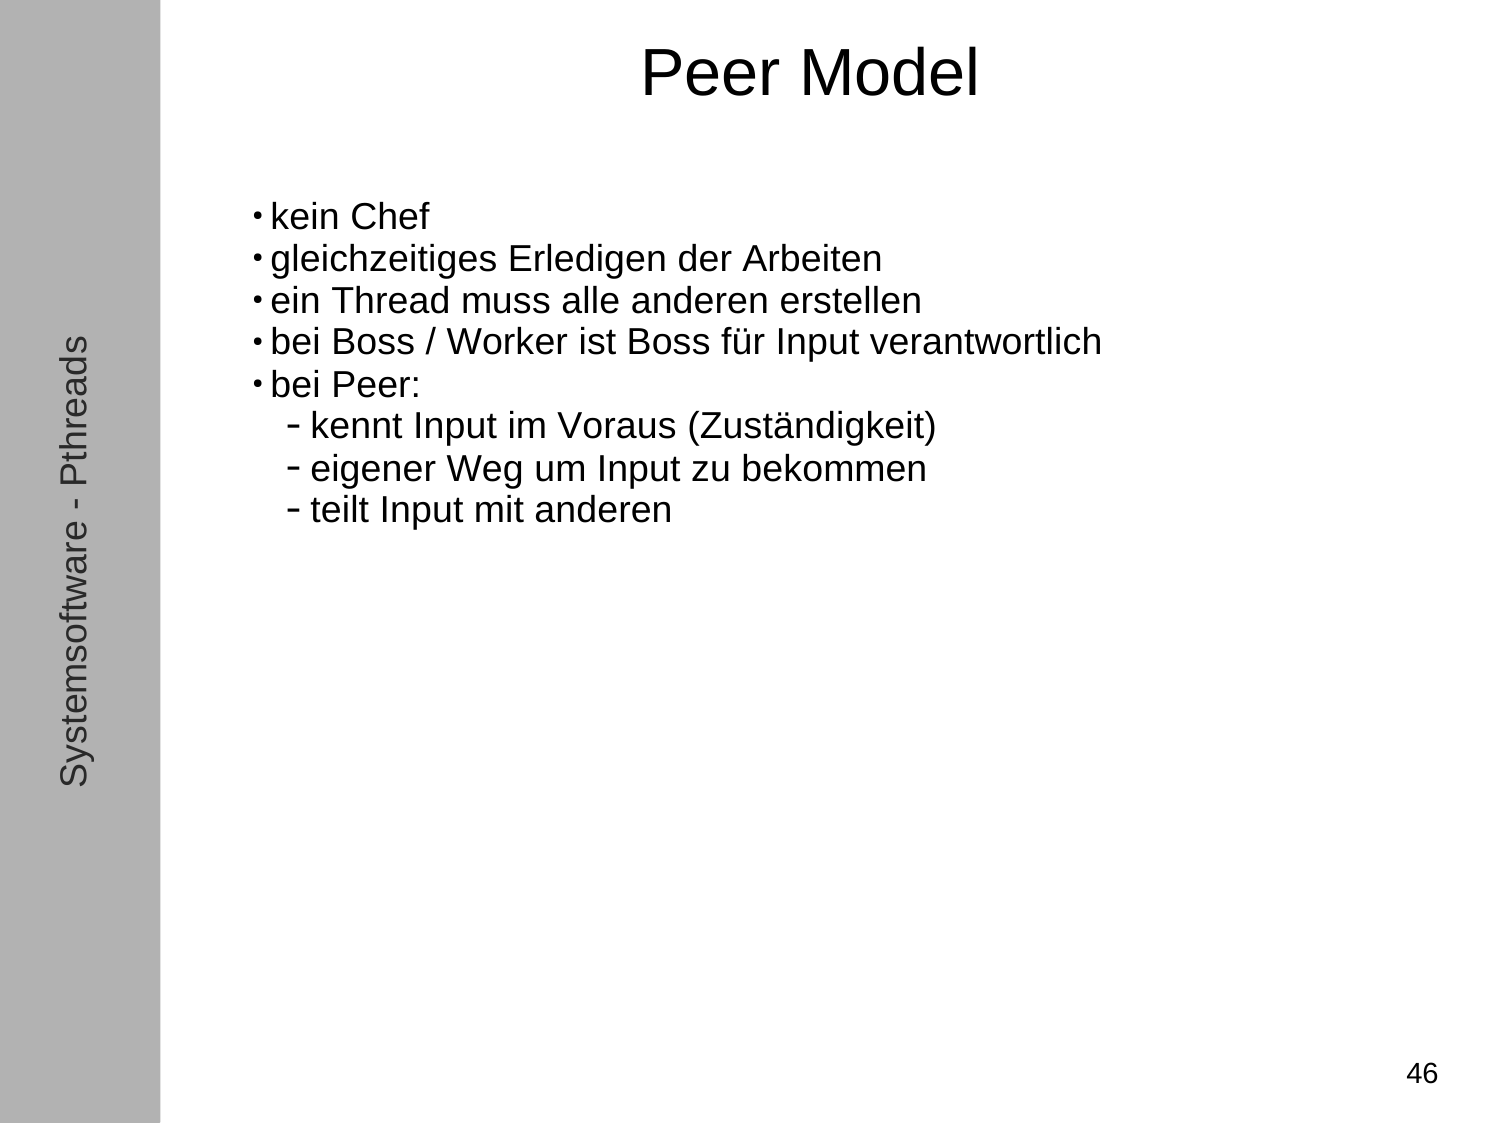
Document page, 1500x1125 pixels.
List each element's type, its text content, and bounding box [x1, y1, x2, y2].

text_box kein Chef gleichzeitiges Erledigen der Arbeiten ein Thread muss alle anderen erstellen bei Boss / Worker ist Boss für Input verantwortlich bei Peer: kennt Input im Voraus (Zuständigkeit) eigener Weg um Input zu bekommen teilt Input mit anderen [237, 187, 1448, 918]
text_box [0, 0, 160, 1123]
text_box Peer Model [609, 27, 1012, 123]
text_box <number> [1406, 1057, 1500, 1106]
text_box Systemsoftware - Pthreads [47, 1, 121, 1124]
